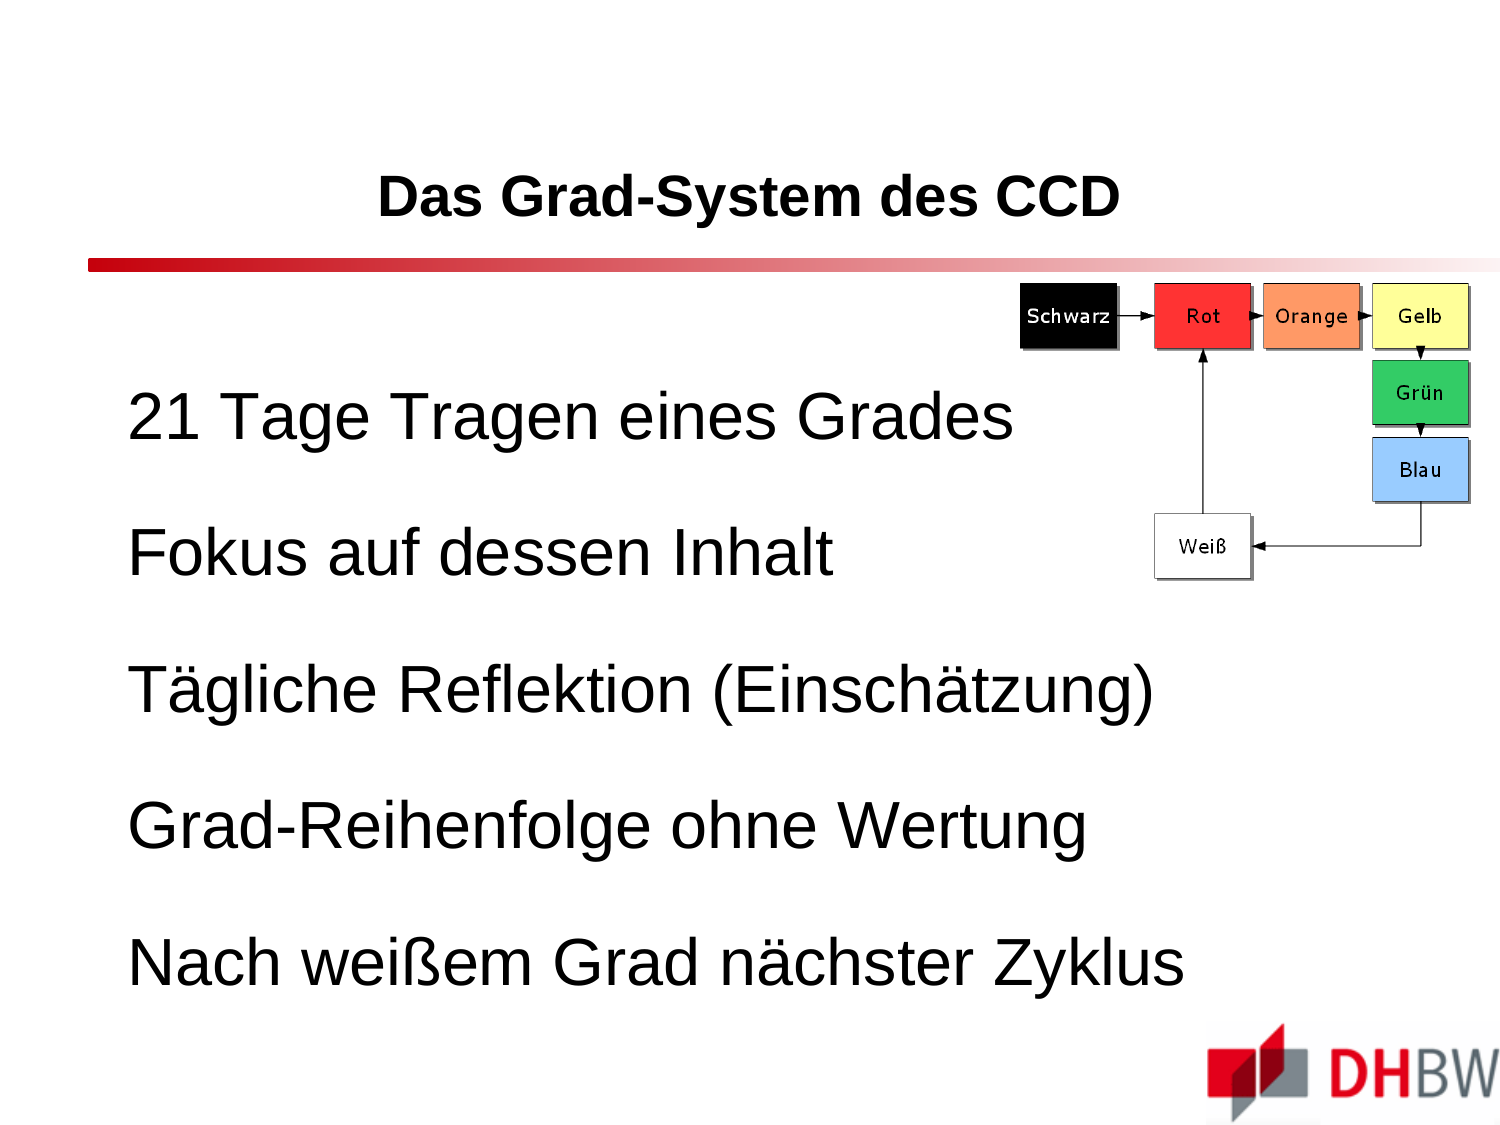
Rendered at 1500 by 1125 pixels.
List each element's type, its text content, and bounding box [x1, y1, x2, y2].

title Das Grad-System des CCD [112, 20, 1388, 324]
picture [1020, 283, 1471, 581]
list 21 Tage Tragen eines Grades Fokus auf dessen Inhalt Tägliche Reflektion (Einschätzung) Grad-Reihenfolge ohne Wertung Nach weißem Grad nächster Zyklus [112, 324, 1388, 1020]
picture [1206, 1021, 1500, 1125]
